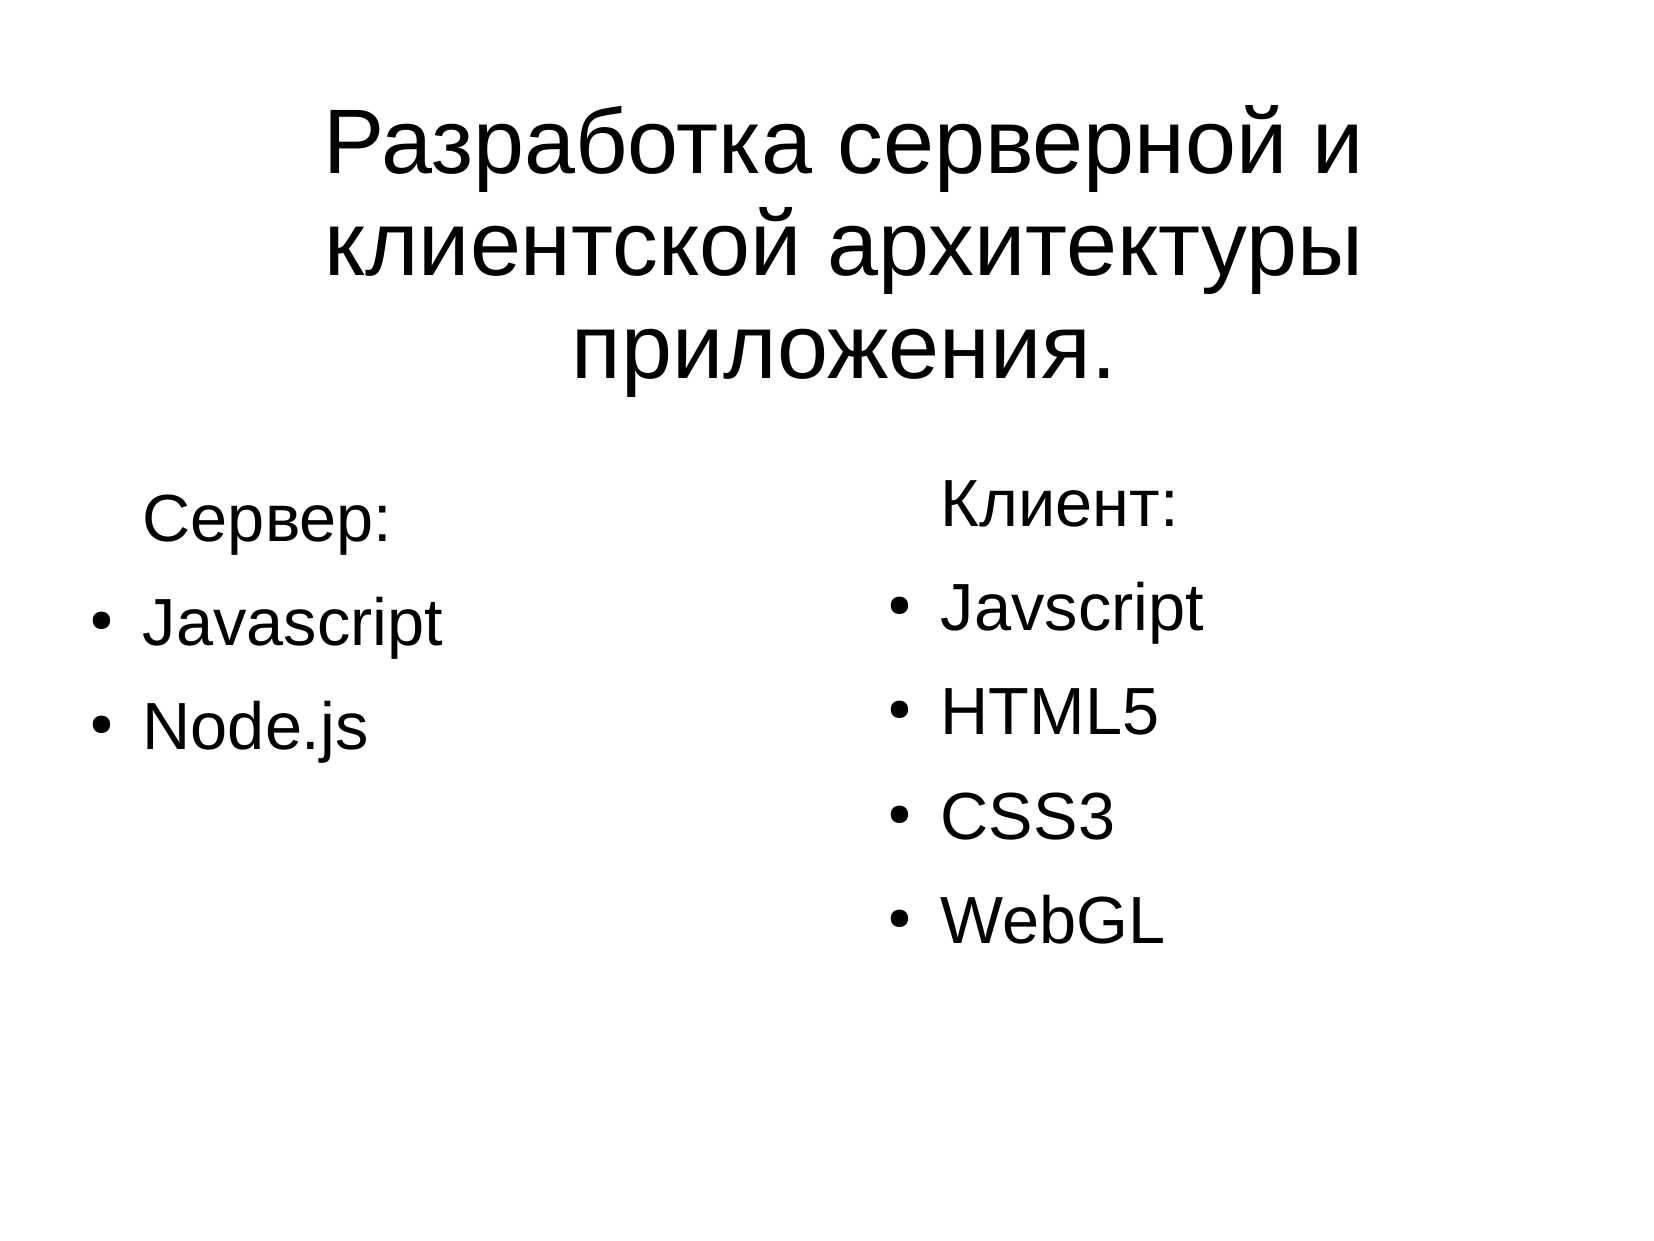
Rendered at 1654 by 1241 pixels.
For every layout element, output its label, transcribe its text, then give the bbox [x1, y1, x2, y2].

title Разработка серверной и клиентской архитектуры приложения. [82, 90, 1571, 398]
list Клиент: Javscript HTML5 CSS3 WebGL [870, 465, 1594, 1186]
list Сервер: Javascript Node.js [71, 480, 676, 1201]
